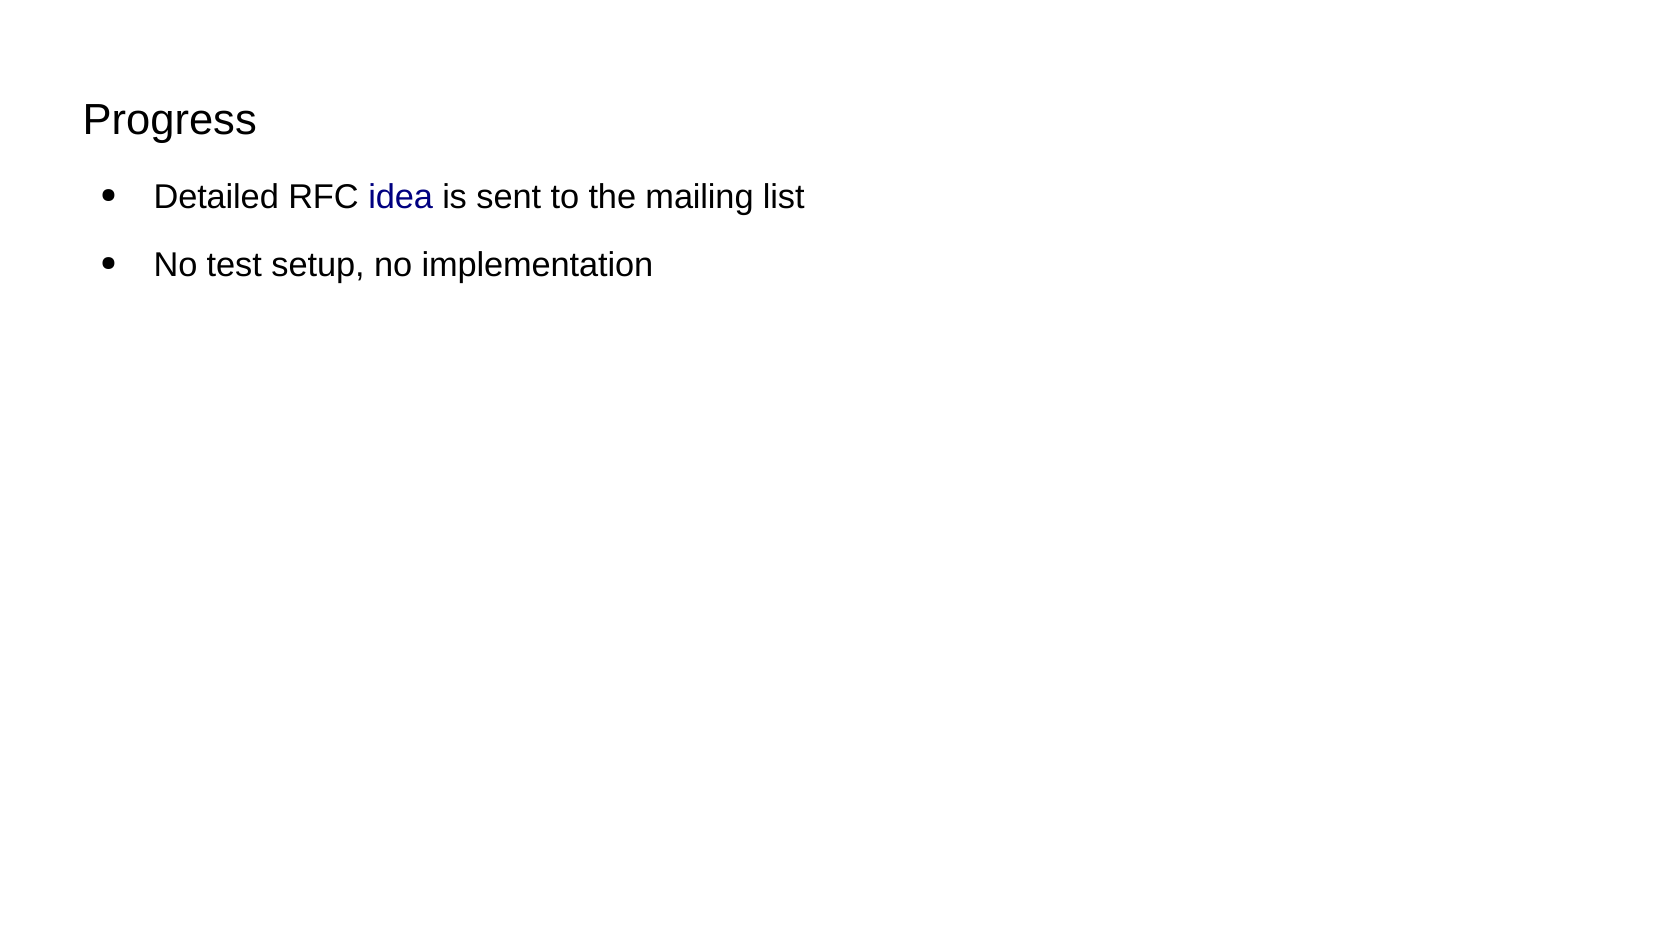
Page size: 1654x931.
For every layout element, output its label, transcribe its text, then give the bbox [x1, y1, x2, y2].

list Detailed RFC idea is sent to the mailing list No test setup, no implementation [82, 177, 1571, 833]
title Progress [82, 81, 1571, 157]
